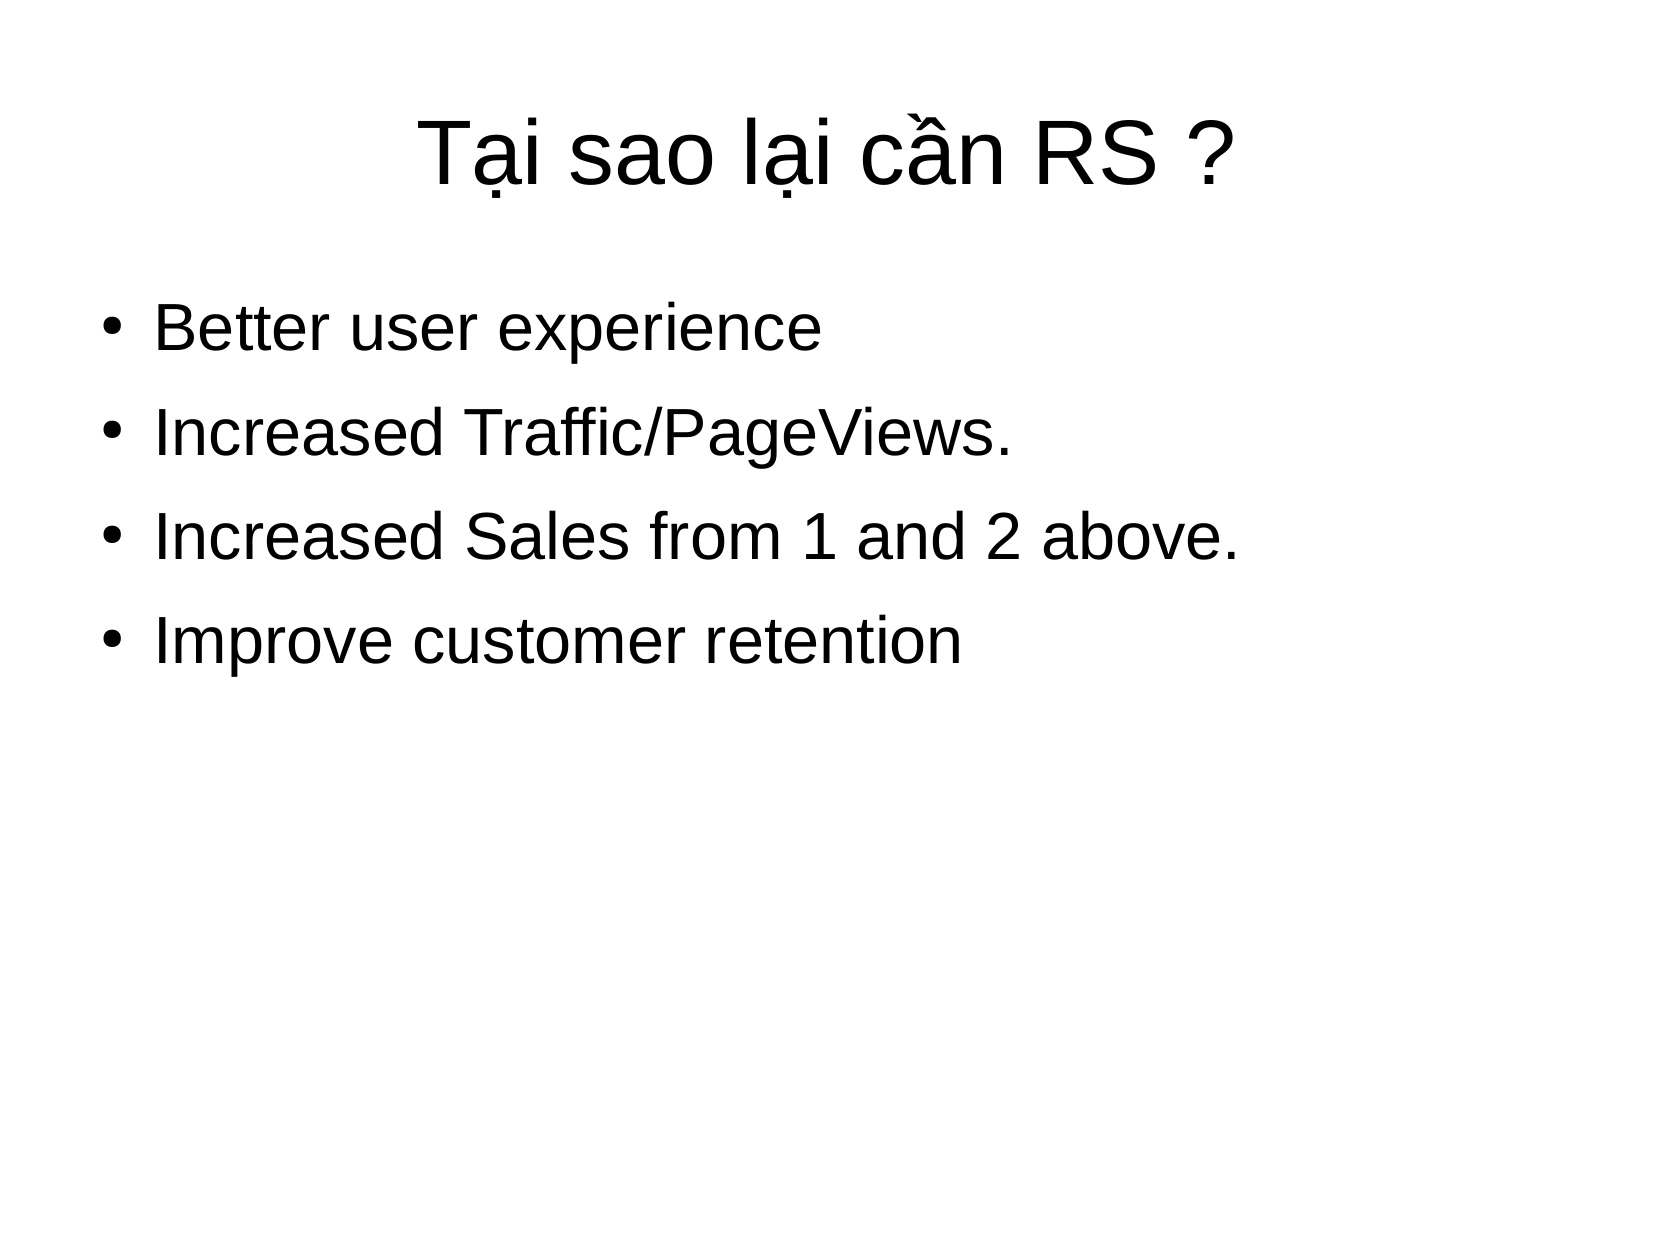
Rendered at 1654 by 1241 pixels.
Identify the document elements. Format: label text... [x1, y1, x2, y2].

title Tại sao lại cần RS ? [82, 49, 1571, 257]
list Better user experience Increased Traffic/PageViews. Increased Sales from 1 and 2 above. Improve customer retention [82, 290, 1571, 1010]
